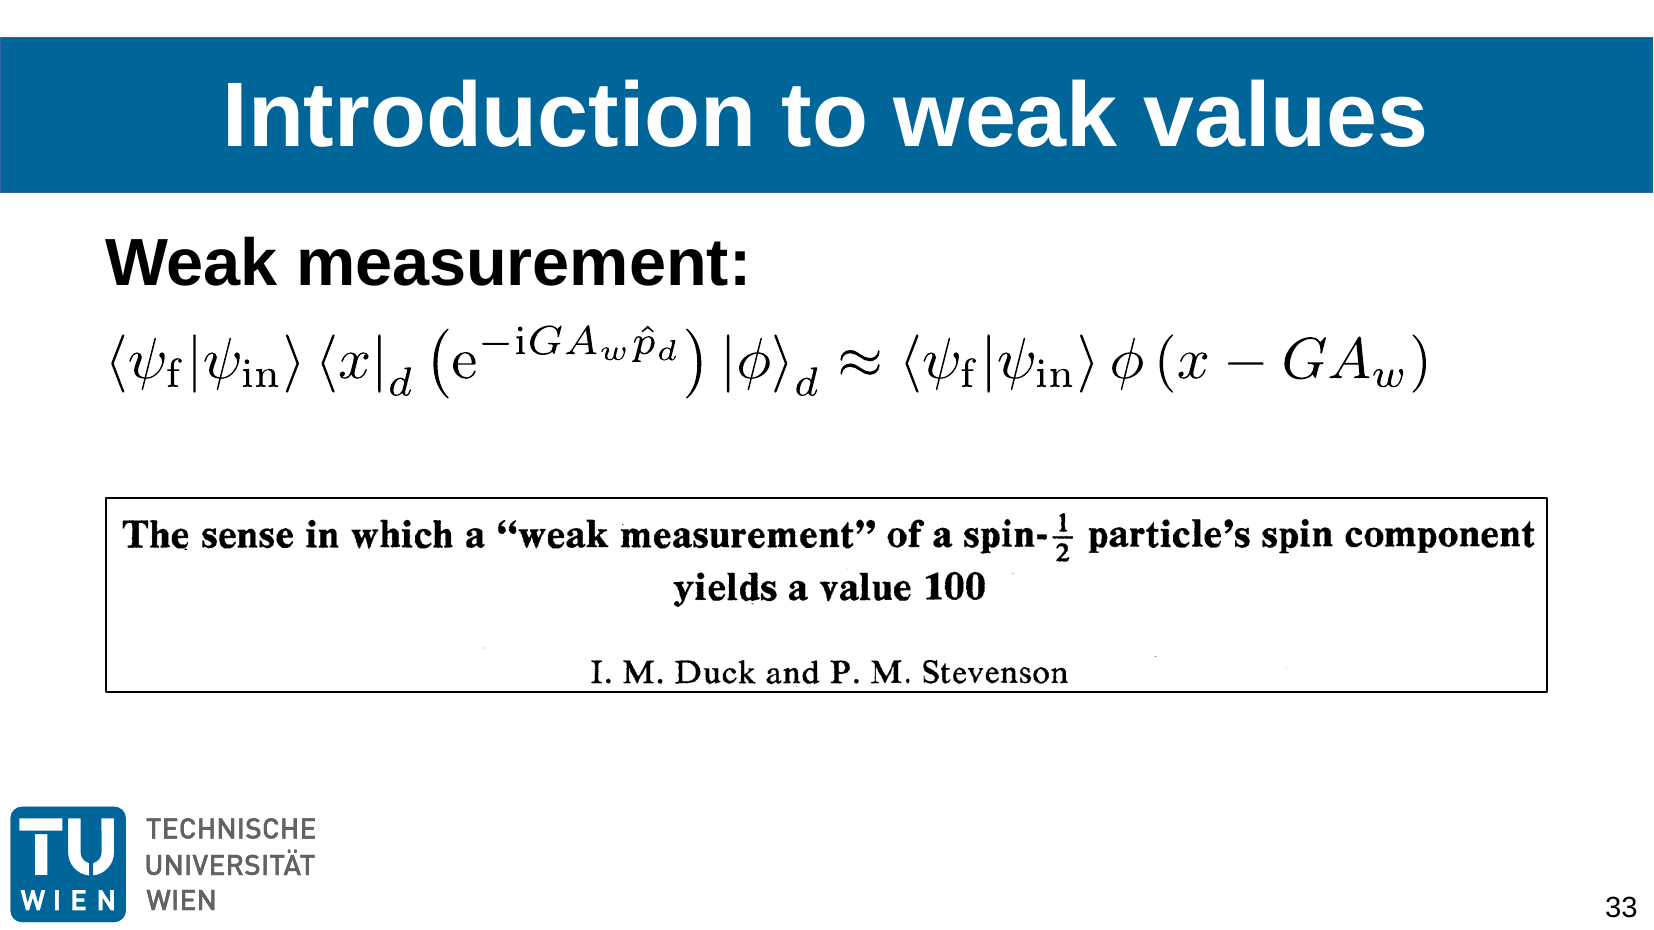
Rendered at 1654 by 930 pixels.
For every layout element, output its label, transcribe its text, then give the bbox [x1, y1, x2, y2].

list Weak measurement: [105, 225, 1593, 765]
picture [106, 499, 1547, 692]
title Introduction to weak values [0, 37, 1653, 193]
picture [101, 314, 1440, 405]
